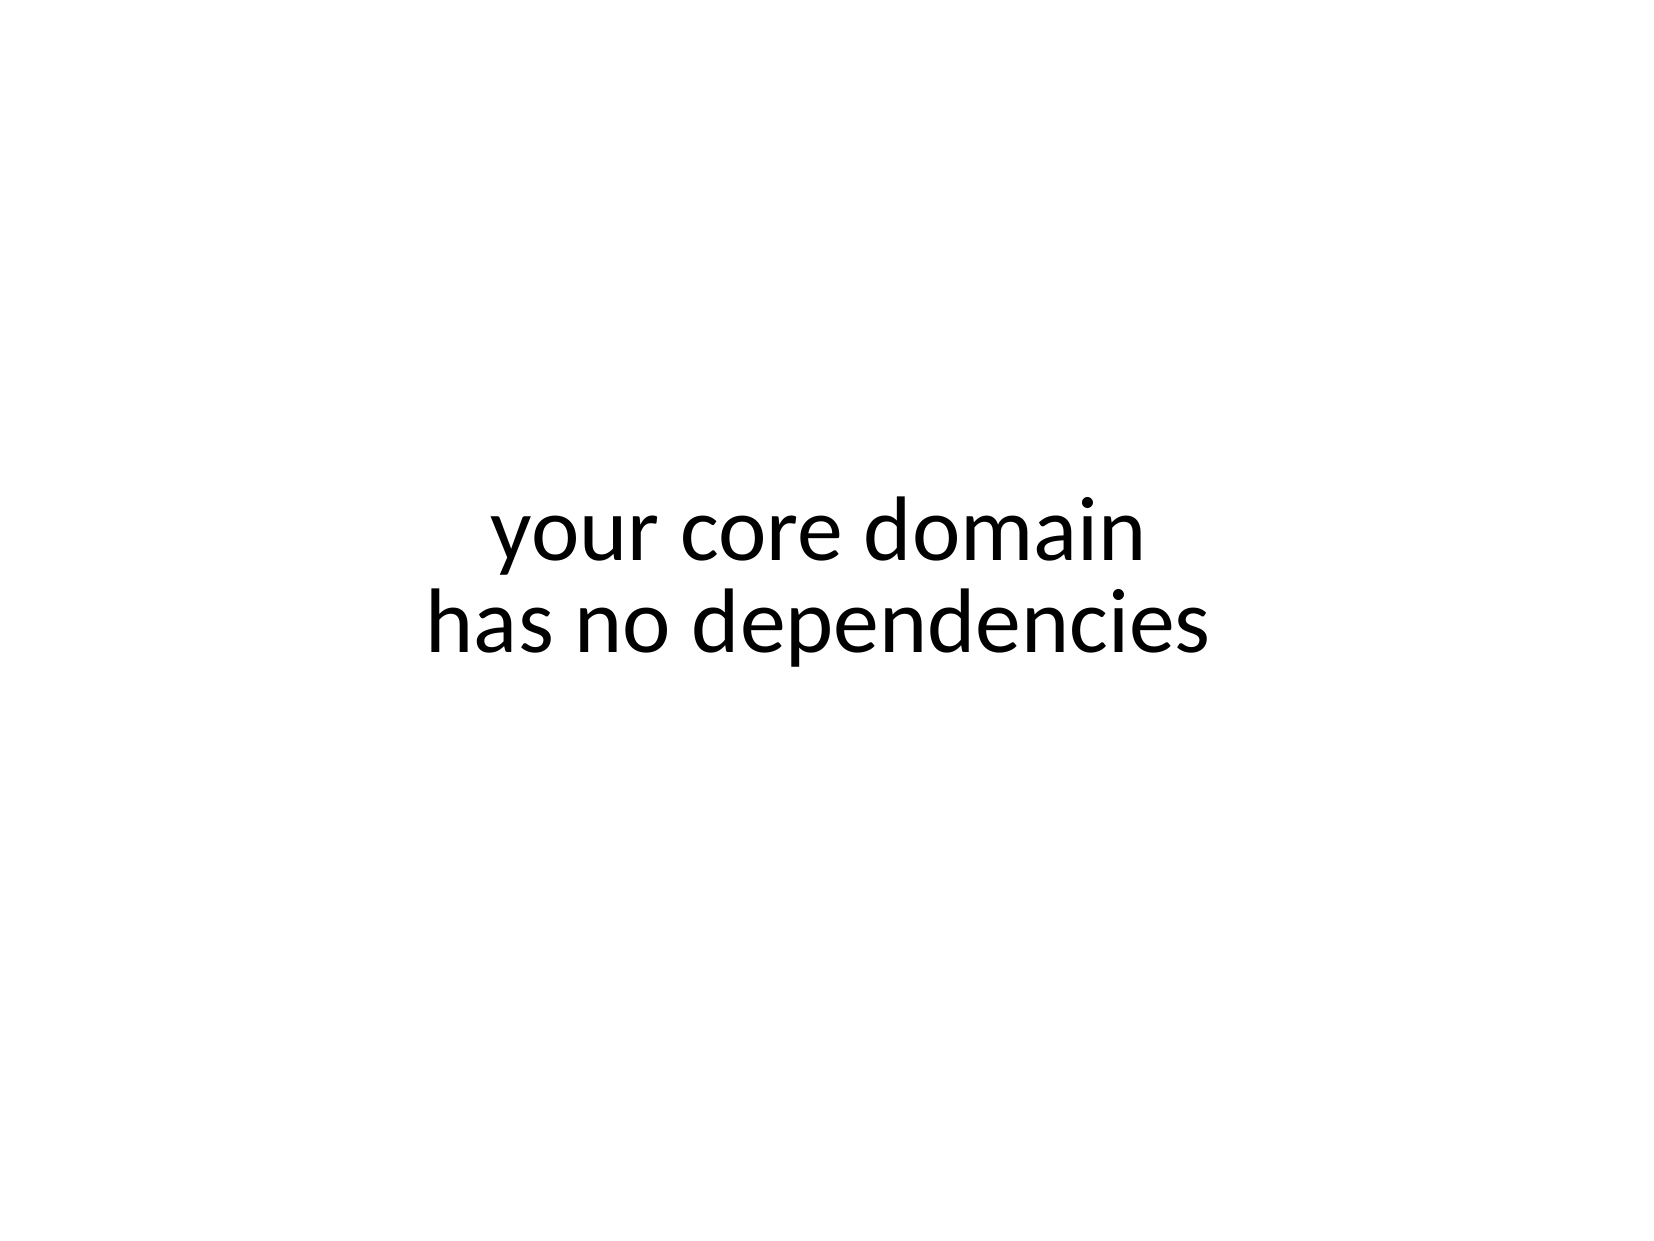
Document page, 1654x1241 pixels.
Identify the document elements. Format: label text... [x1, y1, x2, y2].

title your core domain has no dependencies [75, 480, 1564, 688]
